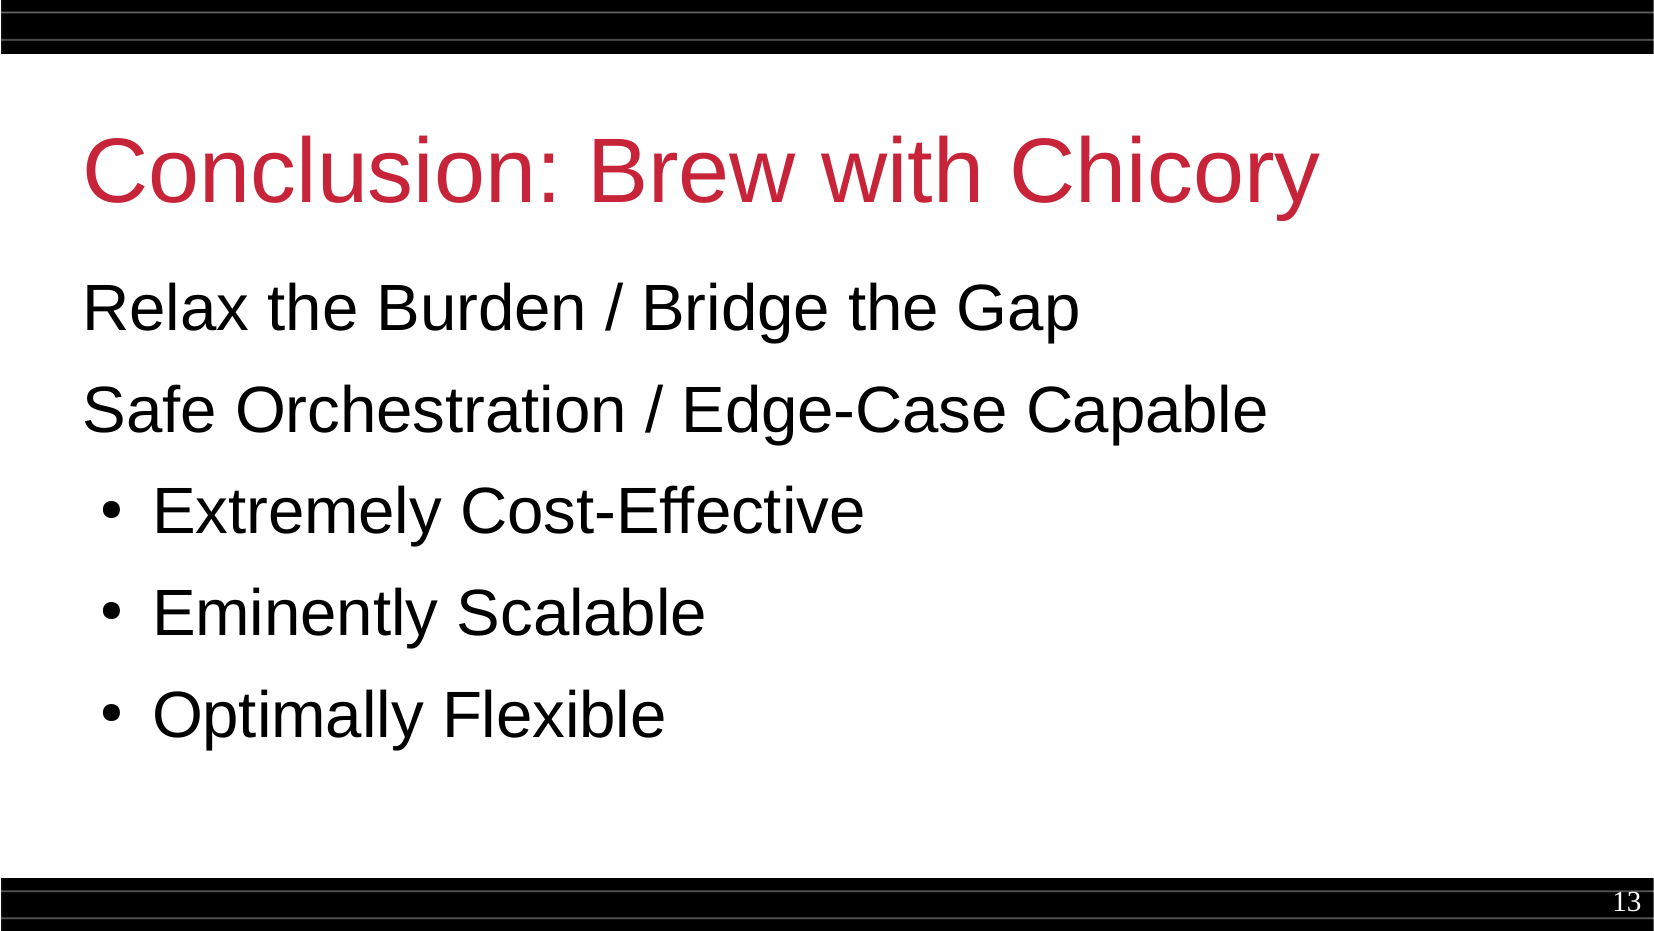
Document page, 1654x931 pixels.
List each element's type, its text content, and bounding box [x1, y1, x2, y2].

title Conclusion: Brew with Chicory [82, 92, 1571, 249]
picture [1, 0, 1654, 54]
list Relax the Burden / Bridge the Gap Safe Orchestration / Edge-Case Capable Extremely Cost-Effective Eminently Scalable Optimally Flexible [82, 271, 1571, 758]
picture [1, 878, 1654, 931]
